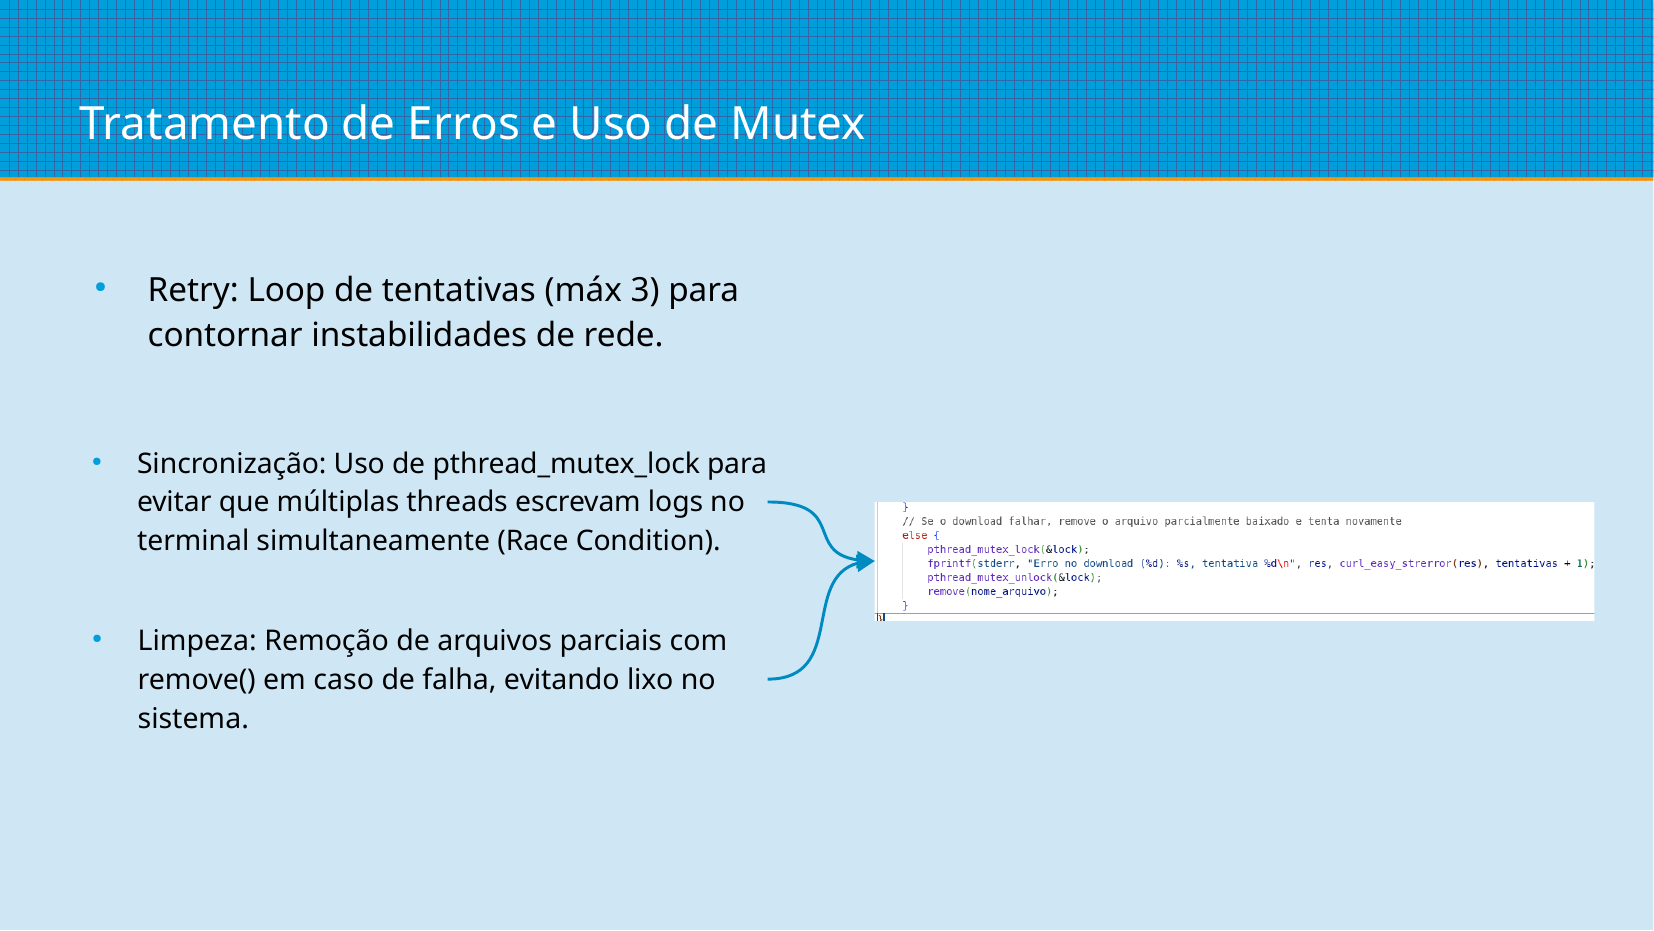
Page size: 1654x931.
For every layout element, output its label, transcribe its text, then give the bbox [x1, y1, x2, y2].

picture [874, 502, 1595, 621]
list Retry: Loop de tentativas (máx 3) para contornar instabilidades de rede. [76, 265, 798, 384]
list Limpeza: Remoção de arquivos parciais com remove() em caso de falha, evitando lixo no sistema. [76, 620, 768, 739]
list Sincronização: Uso de pthread_mutex_lock para evitar que múltiplas threads escrevam logs no terminal simultaneamente (Race Condition). [76, 442, 768, 562]
title Tratamento de Erros e Uso de Mutex [79, 0, 1556, 154]
